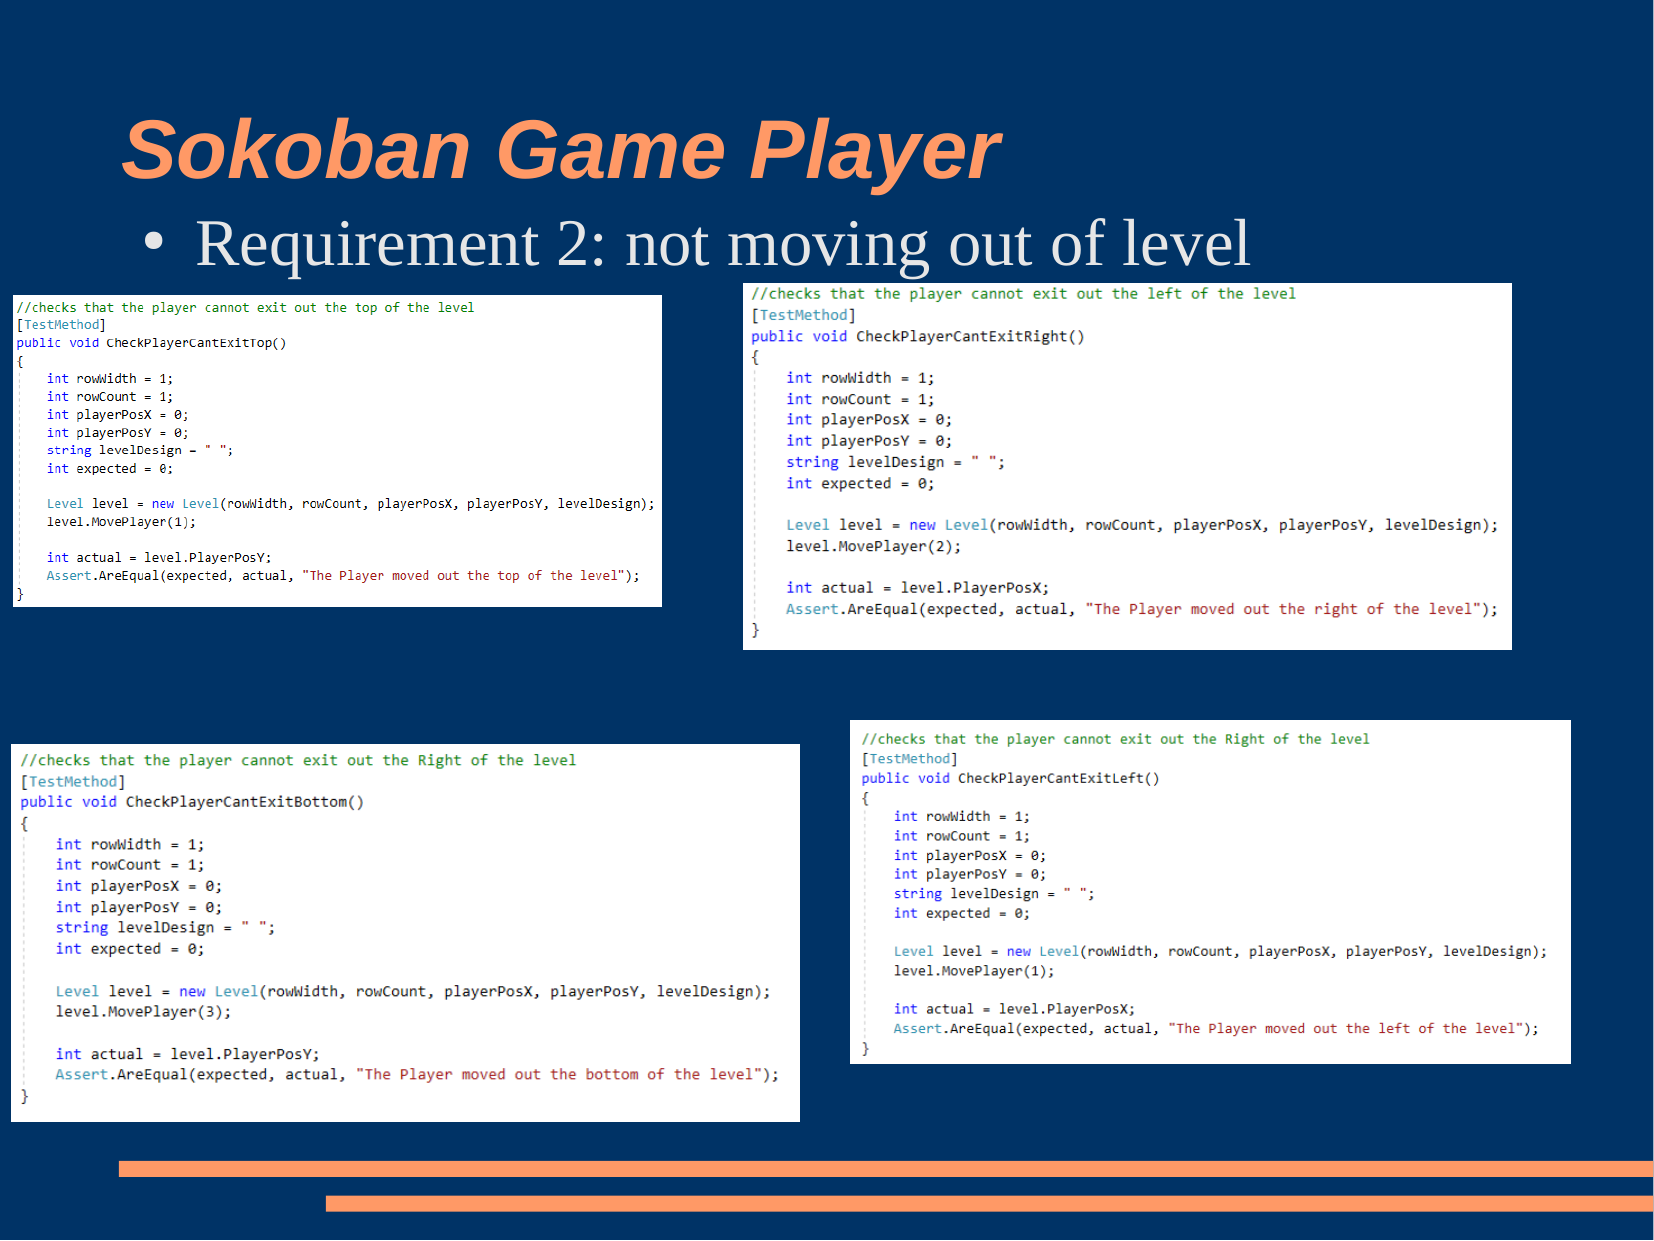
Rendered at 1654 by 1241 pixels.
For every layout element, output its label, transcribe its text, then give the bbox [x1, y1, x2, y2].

title Sokoban Game Player [121, 46, 1534, 205]
list Requirement 2: not moving out of level [106, 205, 1546, 1016]
picture [13, 295, 106, 607]
picture [11, 744, 800, 1123]
picture [850, 720, 1571, 1064]
